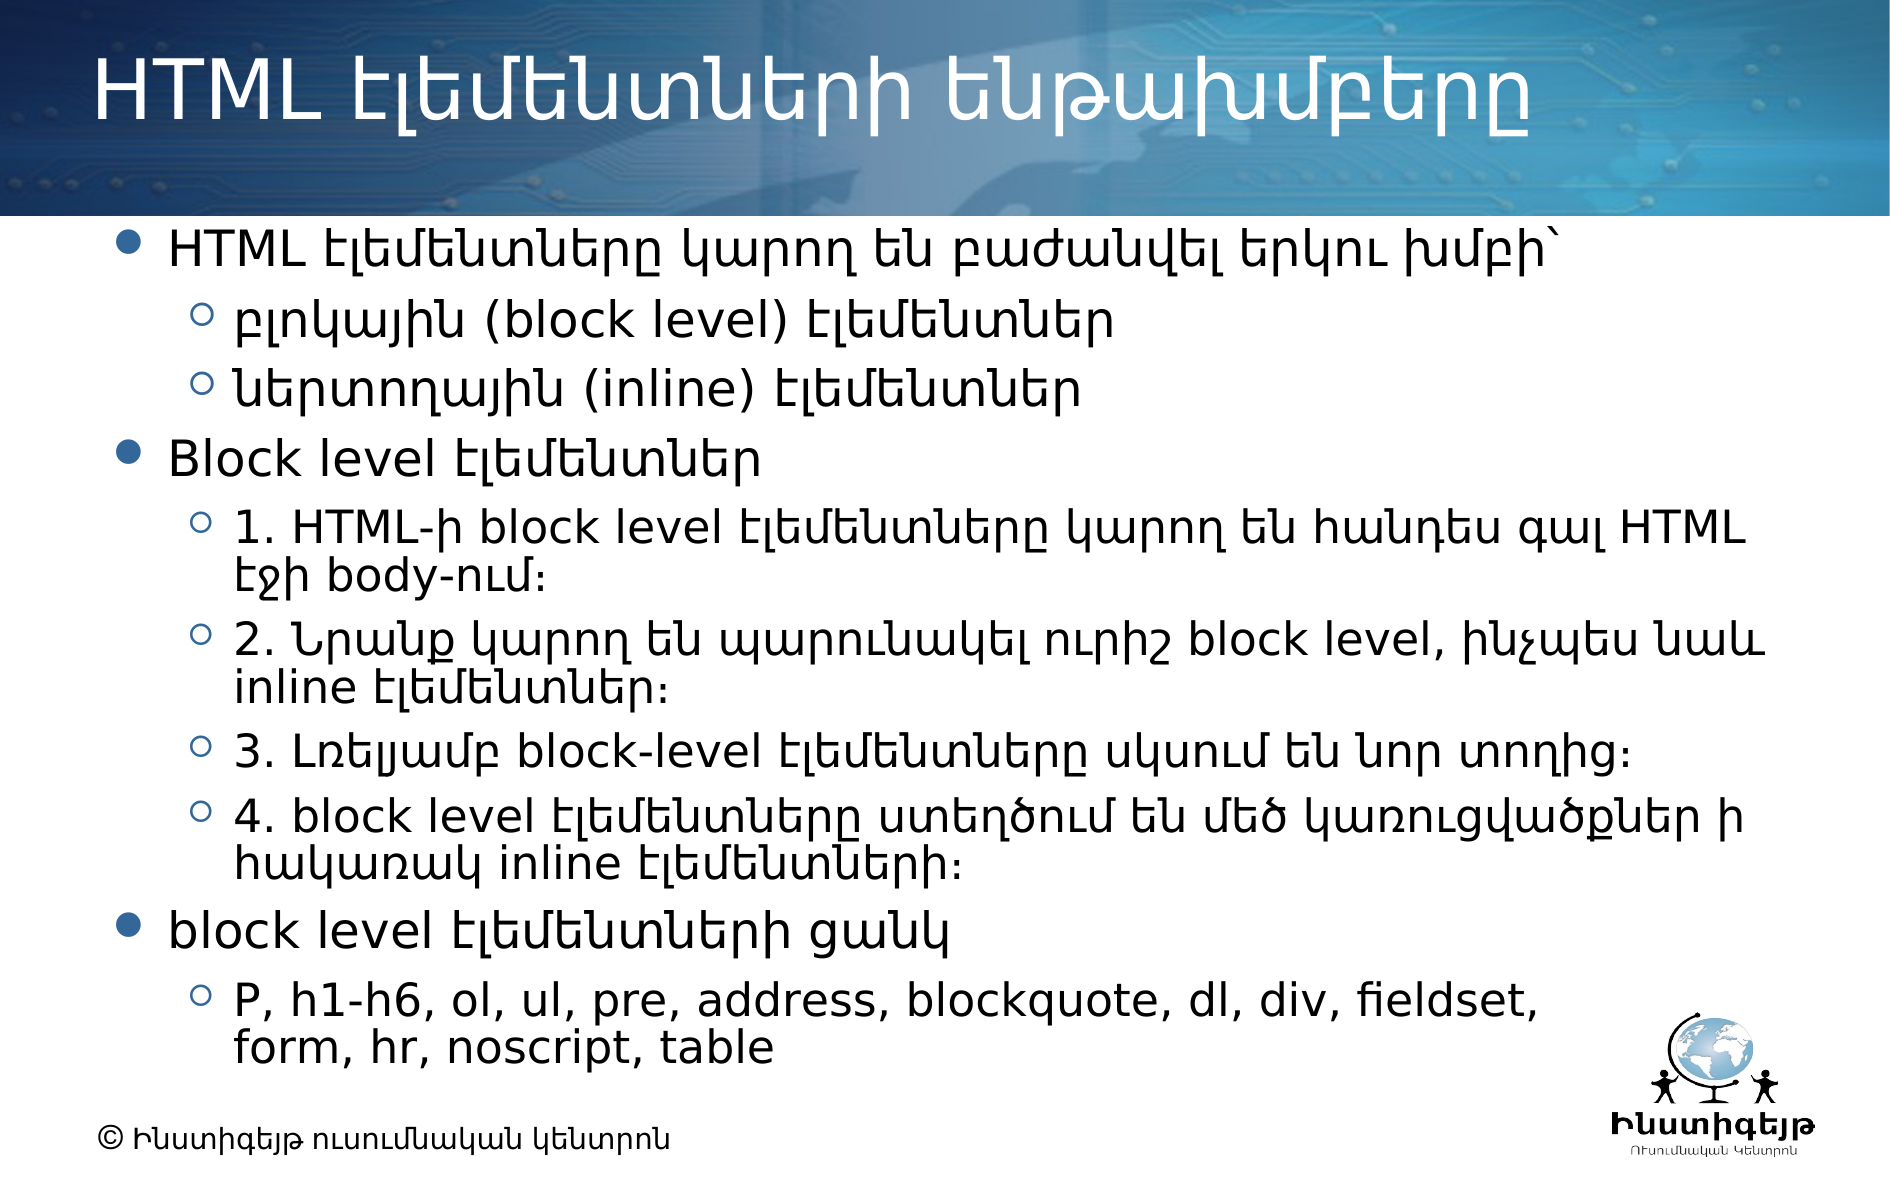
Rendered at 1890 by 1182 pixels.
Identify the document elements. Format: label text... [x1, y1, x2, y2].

list HTML էլեմենտները կարող են բաժանվել երկու խմբի՝ բլոկային (block level) էլեմենտներ ներտողային (inline) էլեմենտներ Block level էլեմենտներ 1. HTML-ի block level էլեմենտները կարող են հանդես գալ HTML էջի body-ում։ 2. Նրանք կարող են պարունակել ուրիշ block level, ինչպես նաև inline էլեմենտներ։ 3. Լռելյամբ block-level էլեմենտները սկսում են նոր տողից։ 4. block level էլեմենտները ստեղծում են մեծ կառուցվածքներ ի հակառակ inline էլեմենտների։ block level էլեմենտների ցանկ P, h1-h6, ol, ul, pre, address, blockquote, dl, div, fieldset, form, hr, noscript, table [112, 224, 1801, 254]
picture [1612, 1012, 1815, 1157]
picture [0, 0, 1890, 216]
